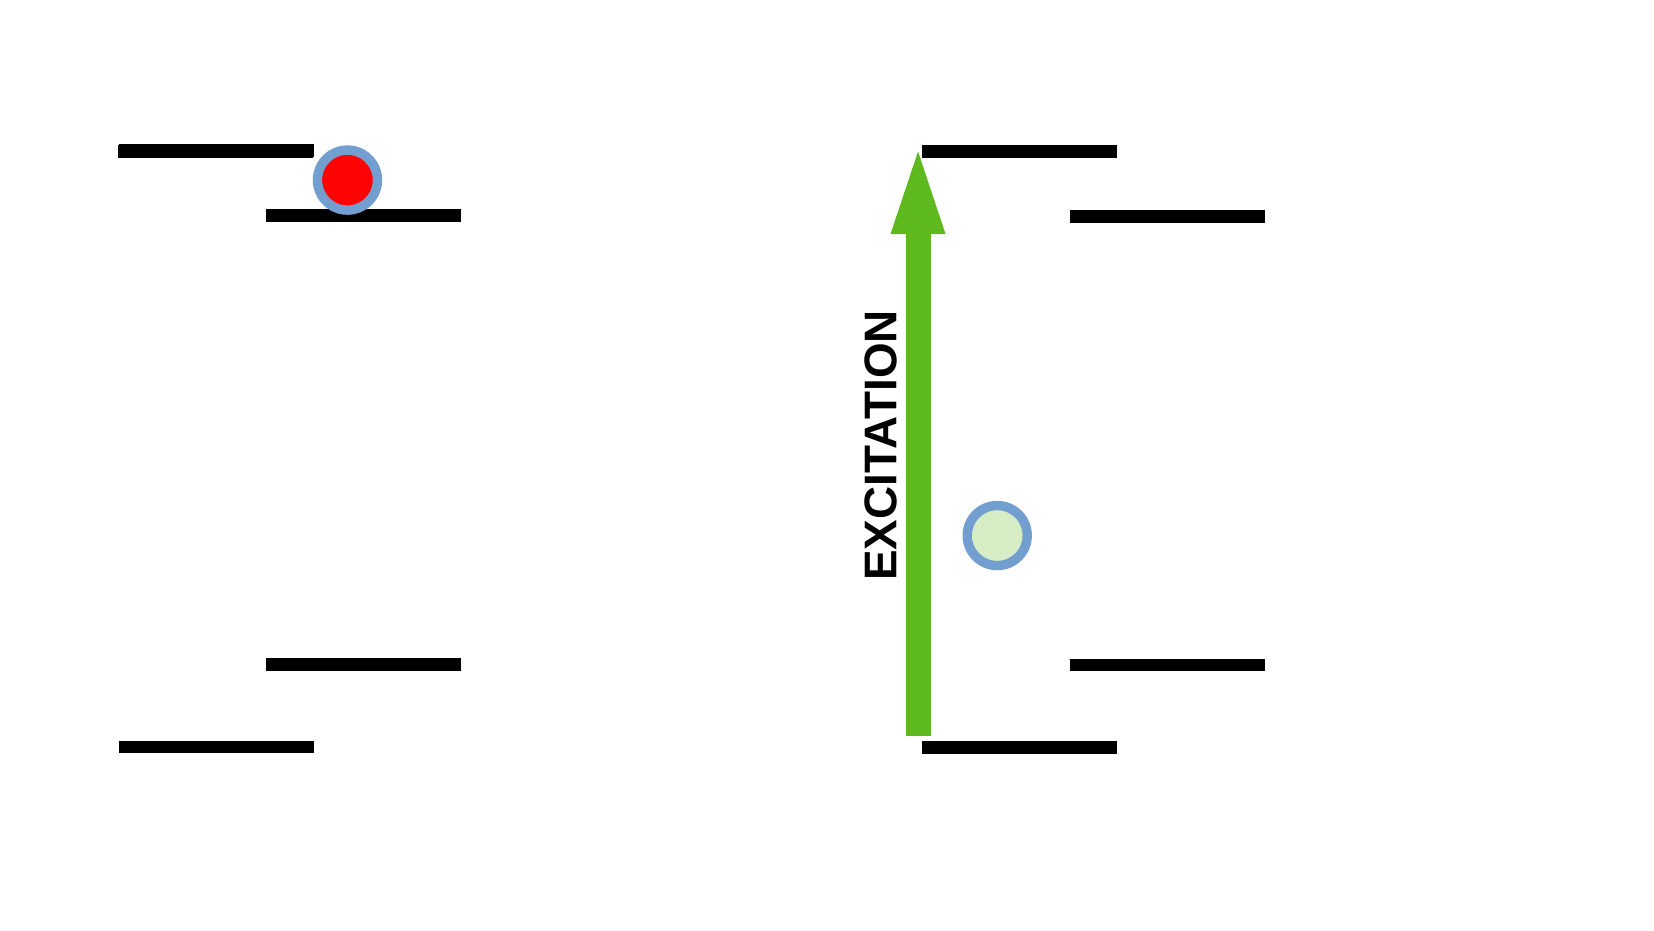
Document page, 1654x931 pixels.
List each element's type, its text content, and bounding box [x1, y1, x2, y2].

text_box EXCITATION [847, 190, 914, 701]
text_box [317, 150, 378, 211]
text_box [967, 505, 1028, 566]
